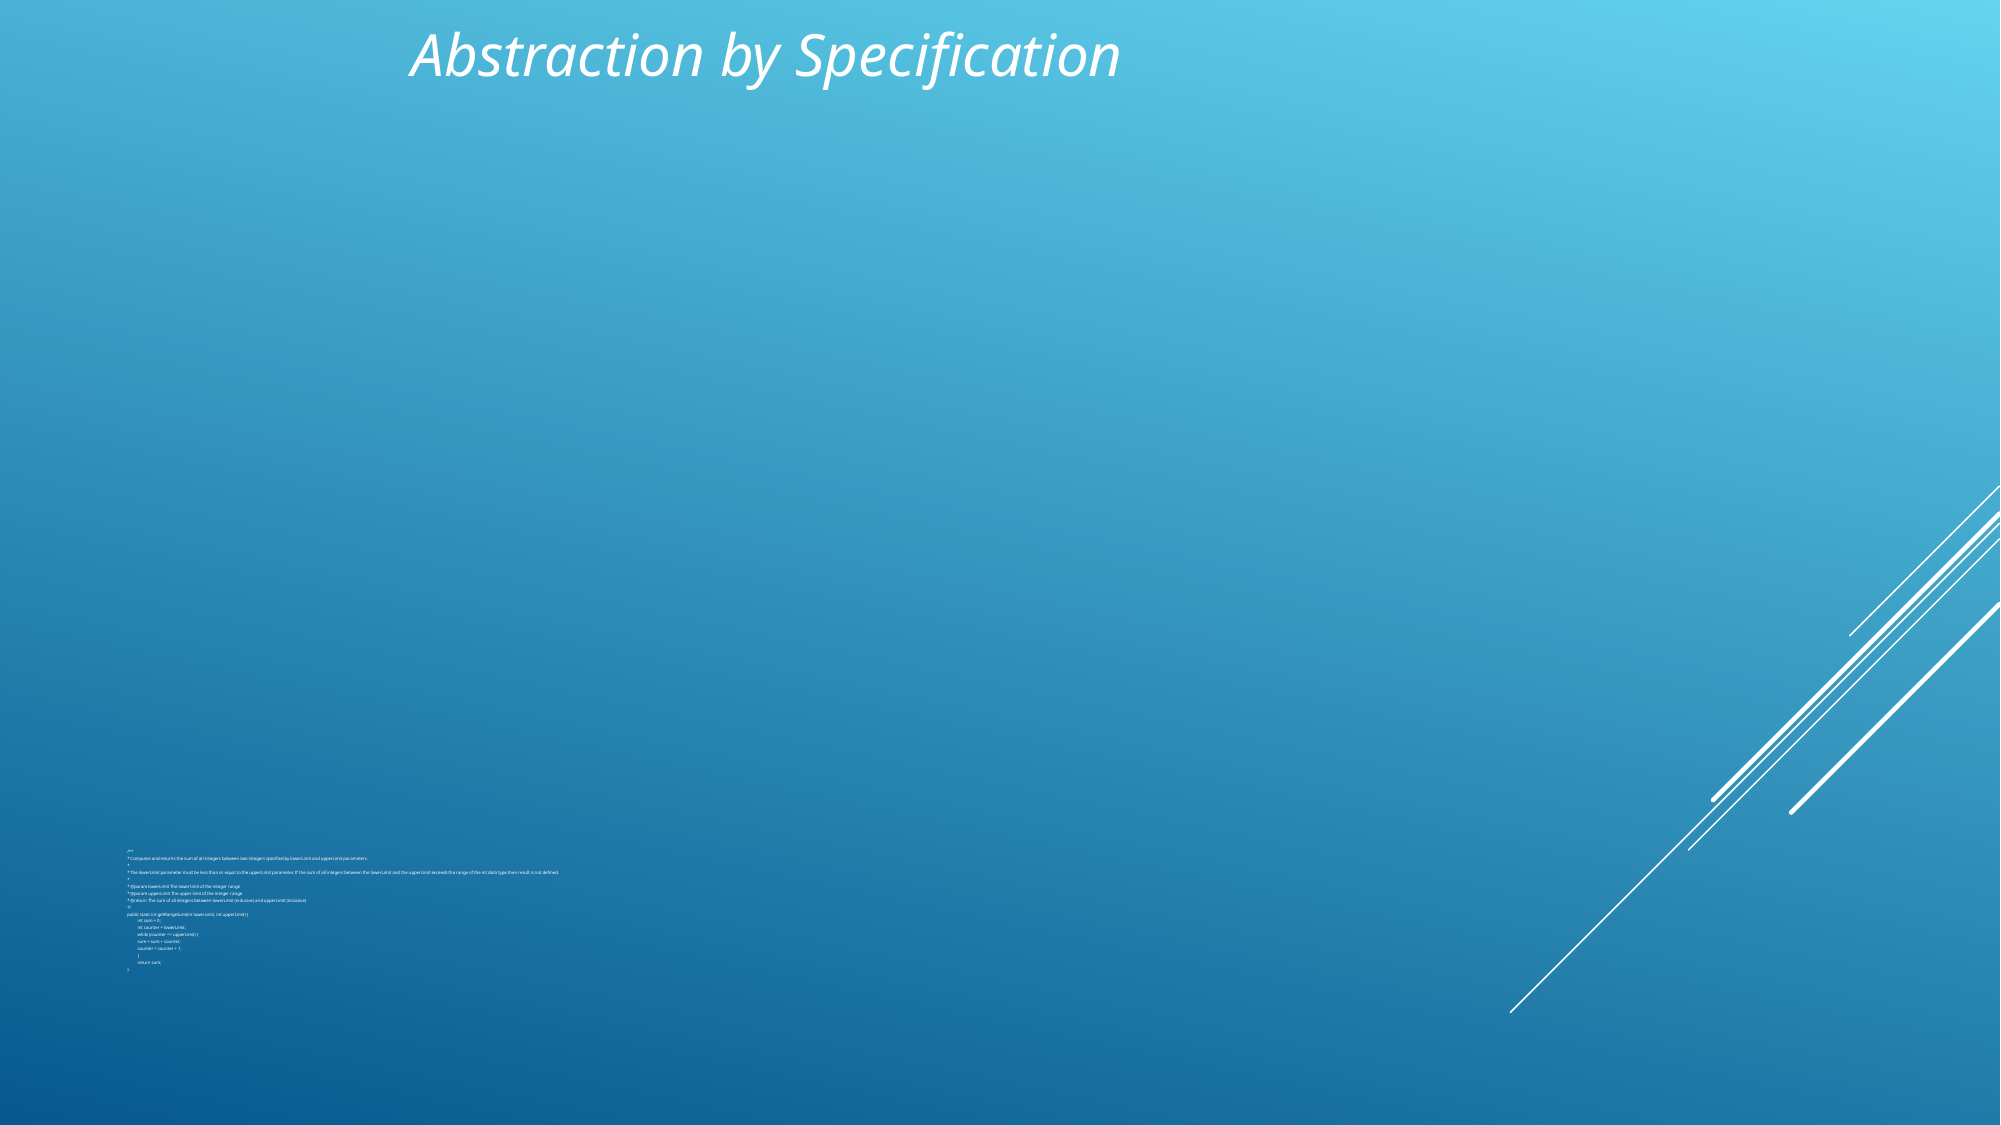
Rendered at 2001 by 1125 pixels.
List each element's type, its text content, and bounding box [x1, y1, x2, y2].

list /** * Computes and returns the sum of all integers between two integers specified by lowerLimit and upperLimit parameters. * * The lowerLimit parameter must be less than or equal to the upperLimit parameter. If the sum of all integers between the lowerLimit and the upperLimit exceeds the range of the int data type then result is not defined. * * @param lowerLimit The lower limit of the integer range * @param upperLimit The upper limit of the integer range * @return The sum of all integers between lowerLimit (inclusive) and upperLimit (inclusive) */ public static int getRangeSum(int lowerLimit, int upperLimit) { int sum = 0; int counter = lowerLimit; while (counter <= upperLimit) { sum = sum + counter; counter = counter + 1; } return sum; } [112, 54, 1974, 1125]
text_box Abstraction by Specification [267, 11, 1268, 96]
